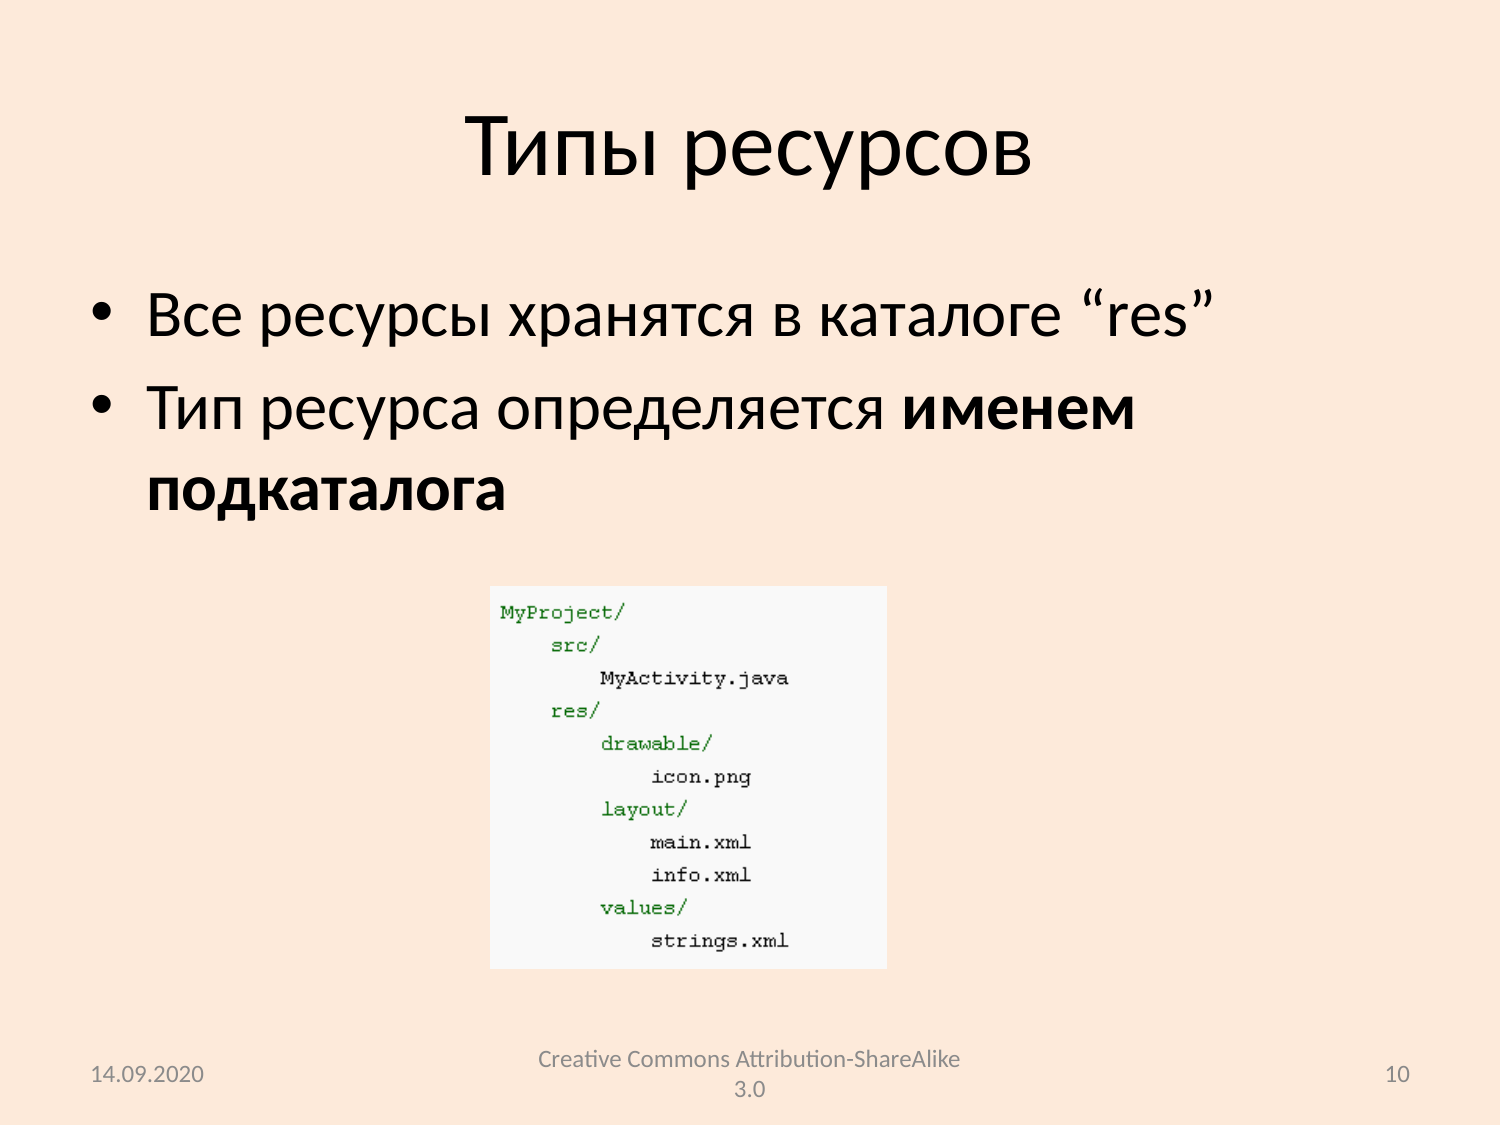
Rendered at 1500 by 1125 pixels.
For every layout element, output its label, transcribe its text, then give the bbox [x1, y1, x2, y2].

title Типы ресурсов [75, 45, 1425, 233]
slide_number <number> [1074, 1042, 1425, 1103]
footer Creative Commons Attribution-ShareAlike 3.0 [512, 1042, 988, 1103]
list Все ресурсы хранятся в каталоге “res” Тип ресурса определяется именем подкаталога [75, 262, 1425, 1005]
picture [490, 586, 887, 969]
